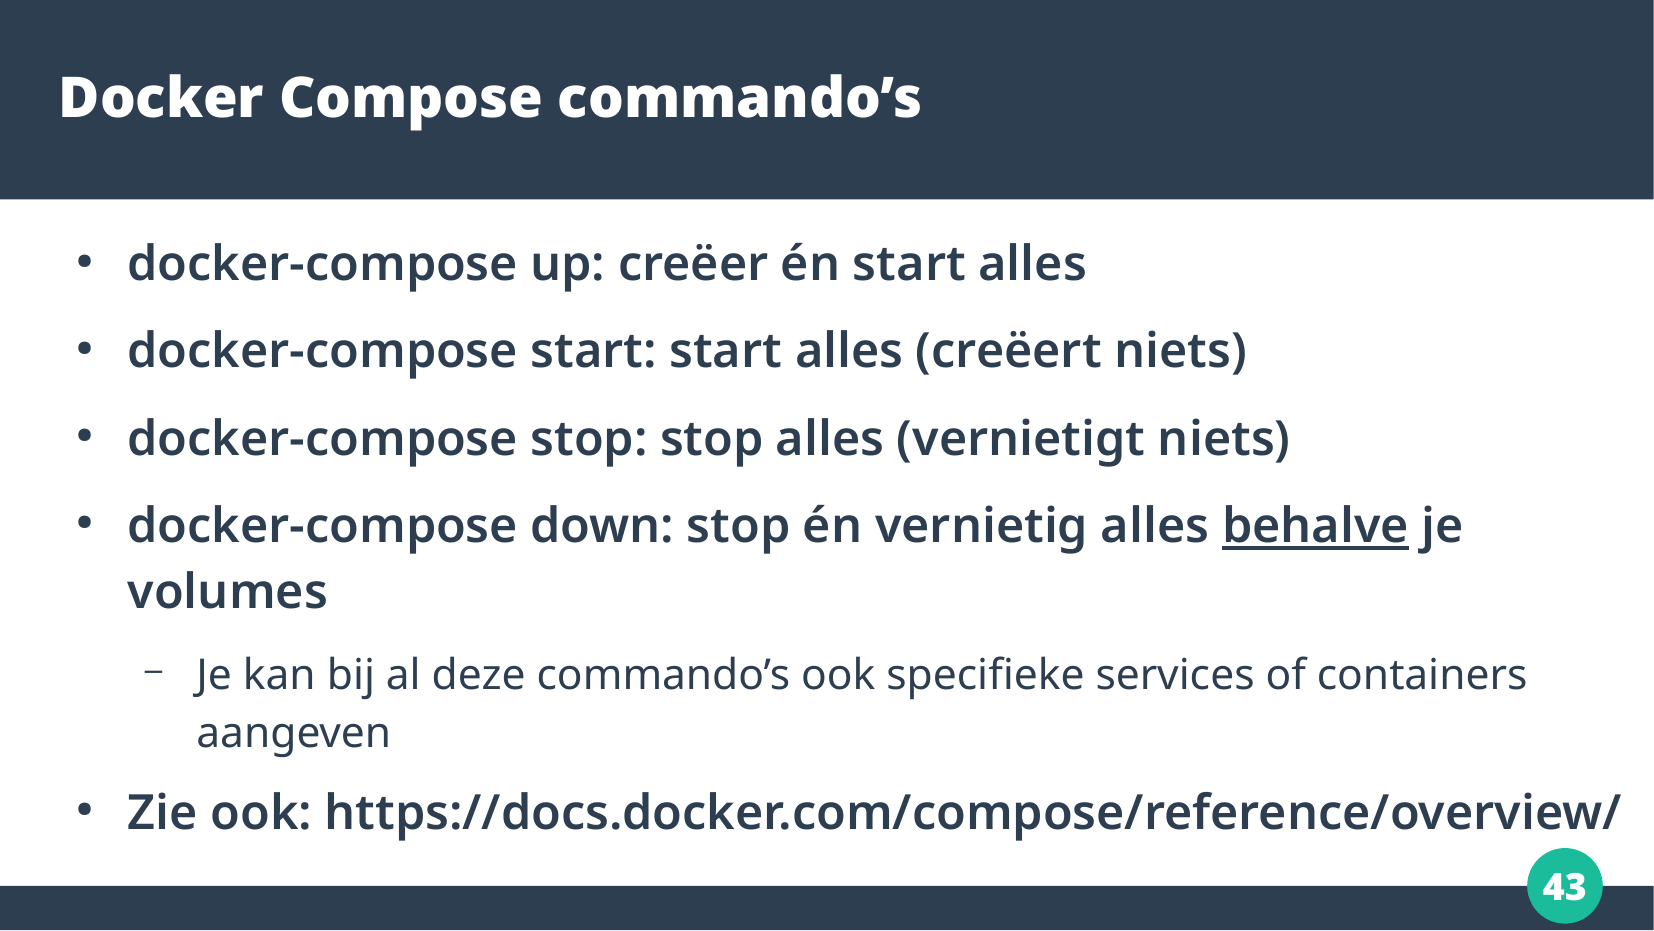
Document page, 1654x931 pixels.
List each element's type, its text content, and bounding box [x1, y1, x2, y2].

list docker-compose up: creëer én start alles docker-compose start: start alles (creëert niets) docker-compose stop: stop alles (vernietigt niets) docker-compose down: stop én vernietig alles behalve je volumes Je kan bij al deze commando’s ook specifieke services of containers aangeven Zie ook: https://docs.docker.com/compose/reference/overview/ [59, 228, 1625, 857]
title Docker Compose commando’s [59, 37, 1595, 156]
